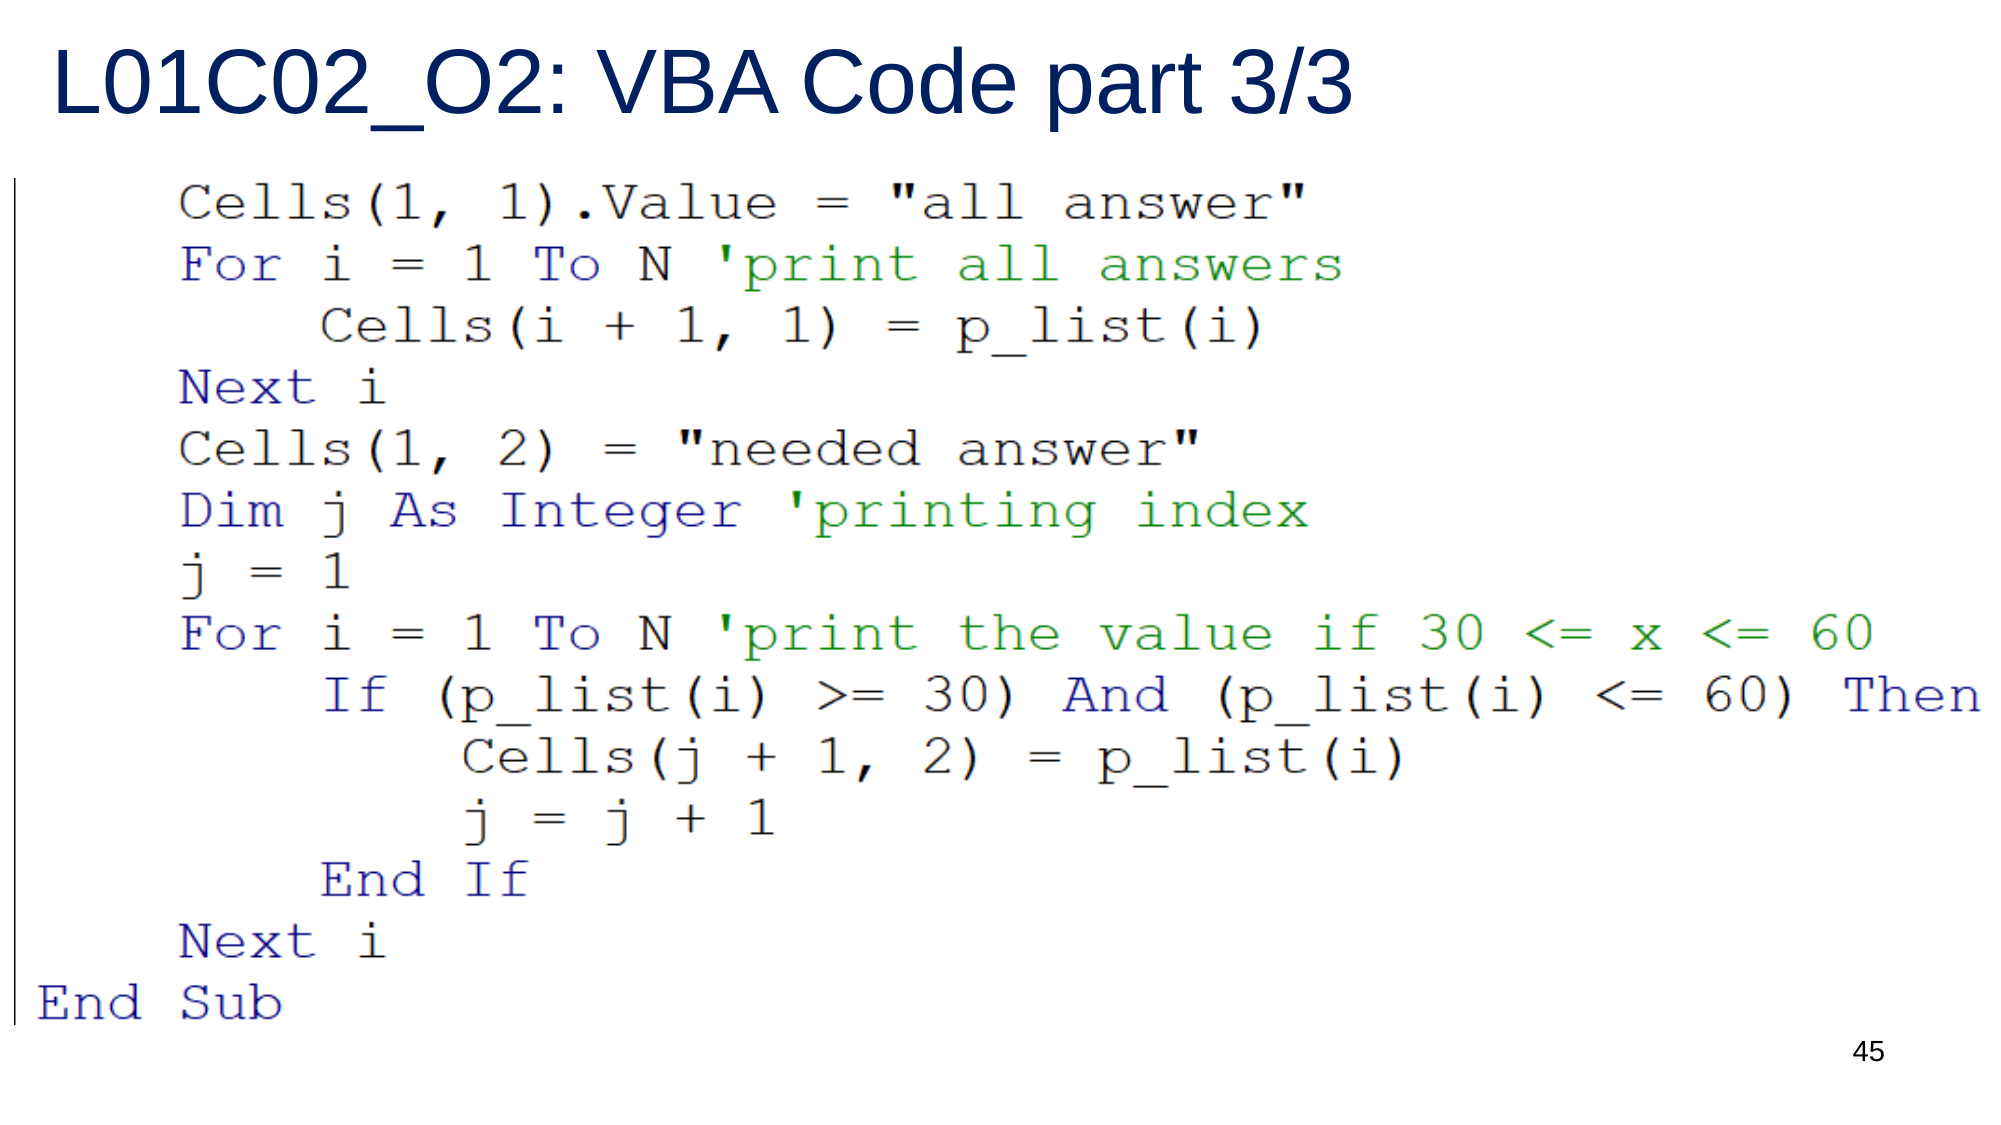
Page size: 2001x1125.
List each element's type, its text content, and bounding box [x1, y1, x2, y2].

slide_number <number> [1433, 1025, 1900, 1103]
picture [14, 178, 1987, 1025]
title L01C02_O2: VBA Code part 3/3 [36, 28, 1968, 126]
